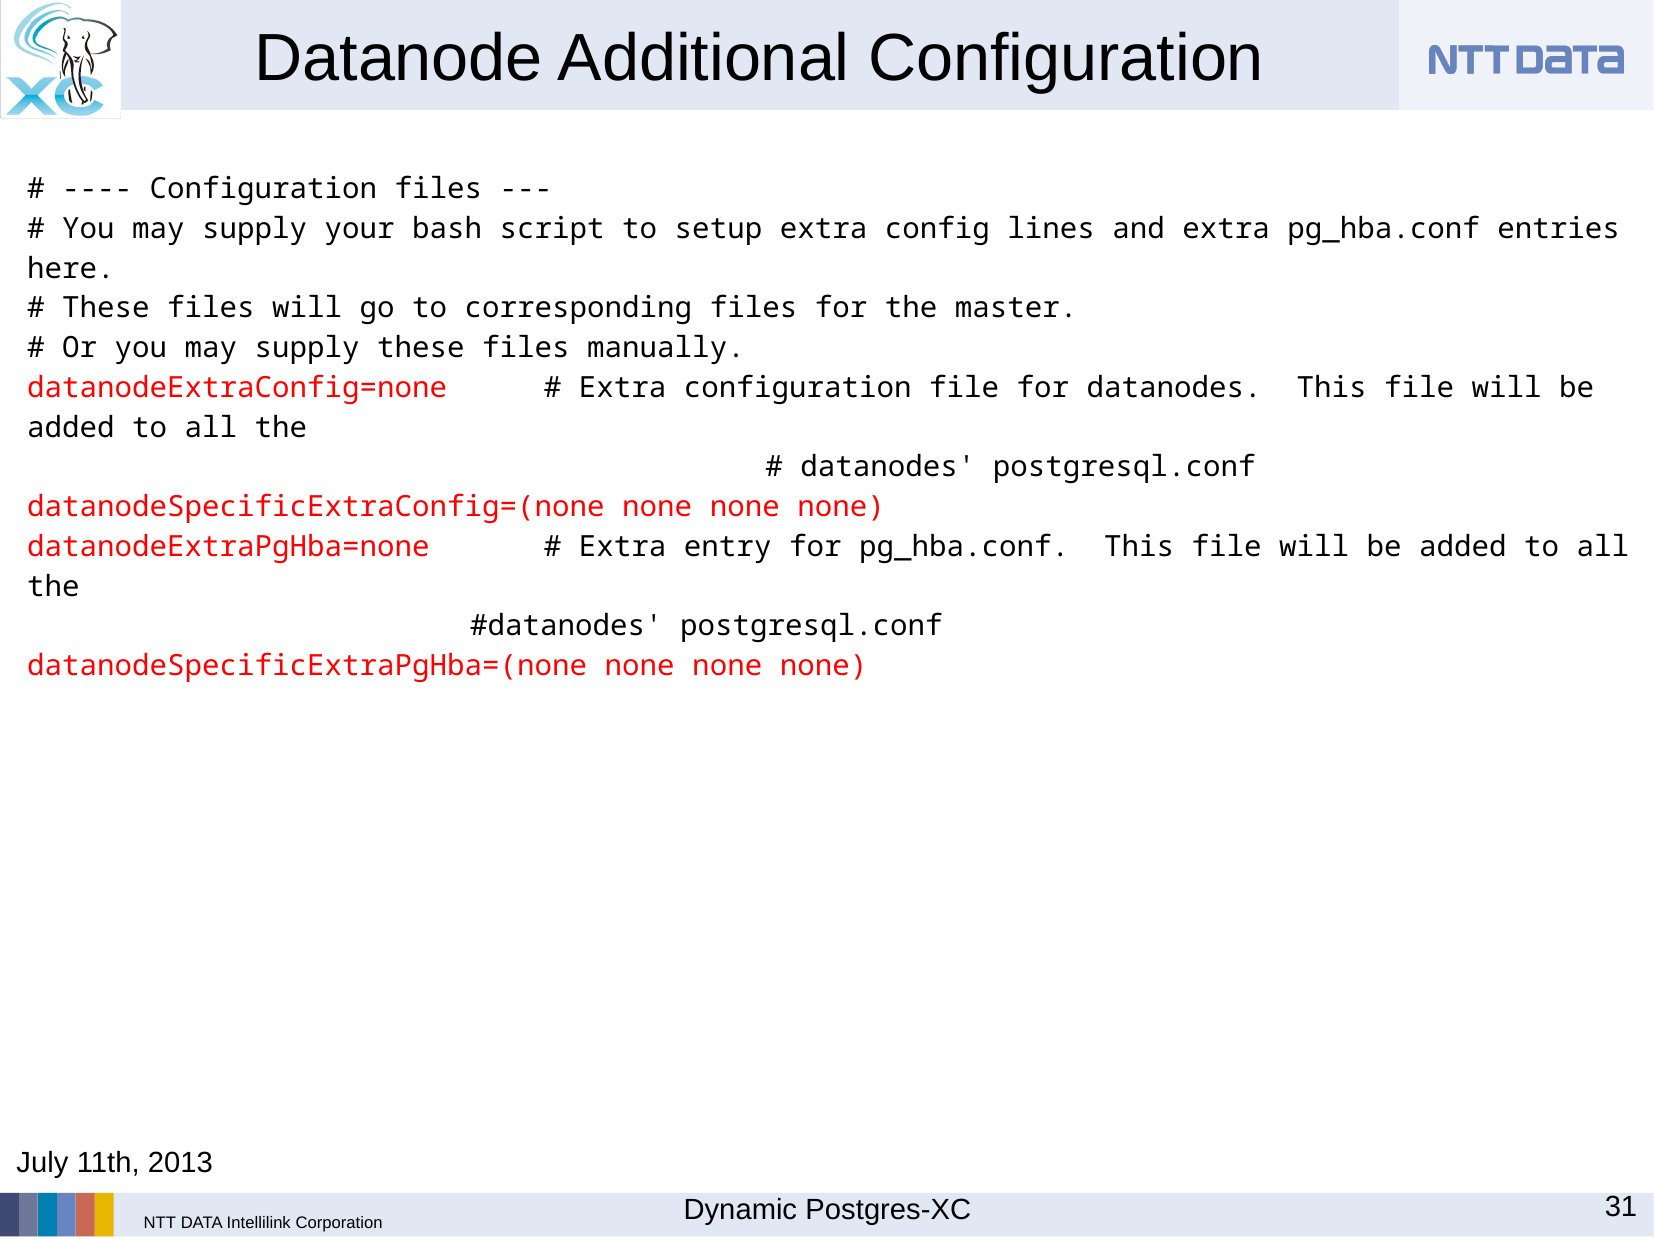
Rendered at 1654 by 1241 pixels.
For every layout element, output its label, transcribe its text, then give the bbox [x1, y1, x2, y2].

picture [0, 0, 121, 119]
text_box # ---- Configuration files --- # You may supply your bash script to setup extra config lines and extra pg_hba.conf entries here. # These files will go to corresponding files for the master. # Or you may supply these files manually. datanodeExtraConfig=none # Extra configuration file for datanodes. This file will be added to all the # datanodes' postgresql.conf datanodeSpecificExtraConfig=(none none none none) datanodeExtraPgHba=none # Extra entry for pg_hba.conf. This file will be added to all the #datanodes' postgresql.conf datanodeSpecificExtraPgHba=(none none none none) [12, 159, 1654, 1010]
title Datanode Additional Configuration [120, 3, 1399, 110]
picture [1429, 45, 1624, 74]
